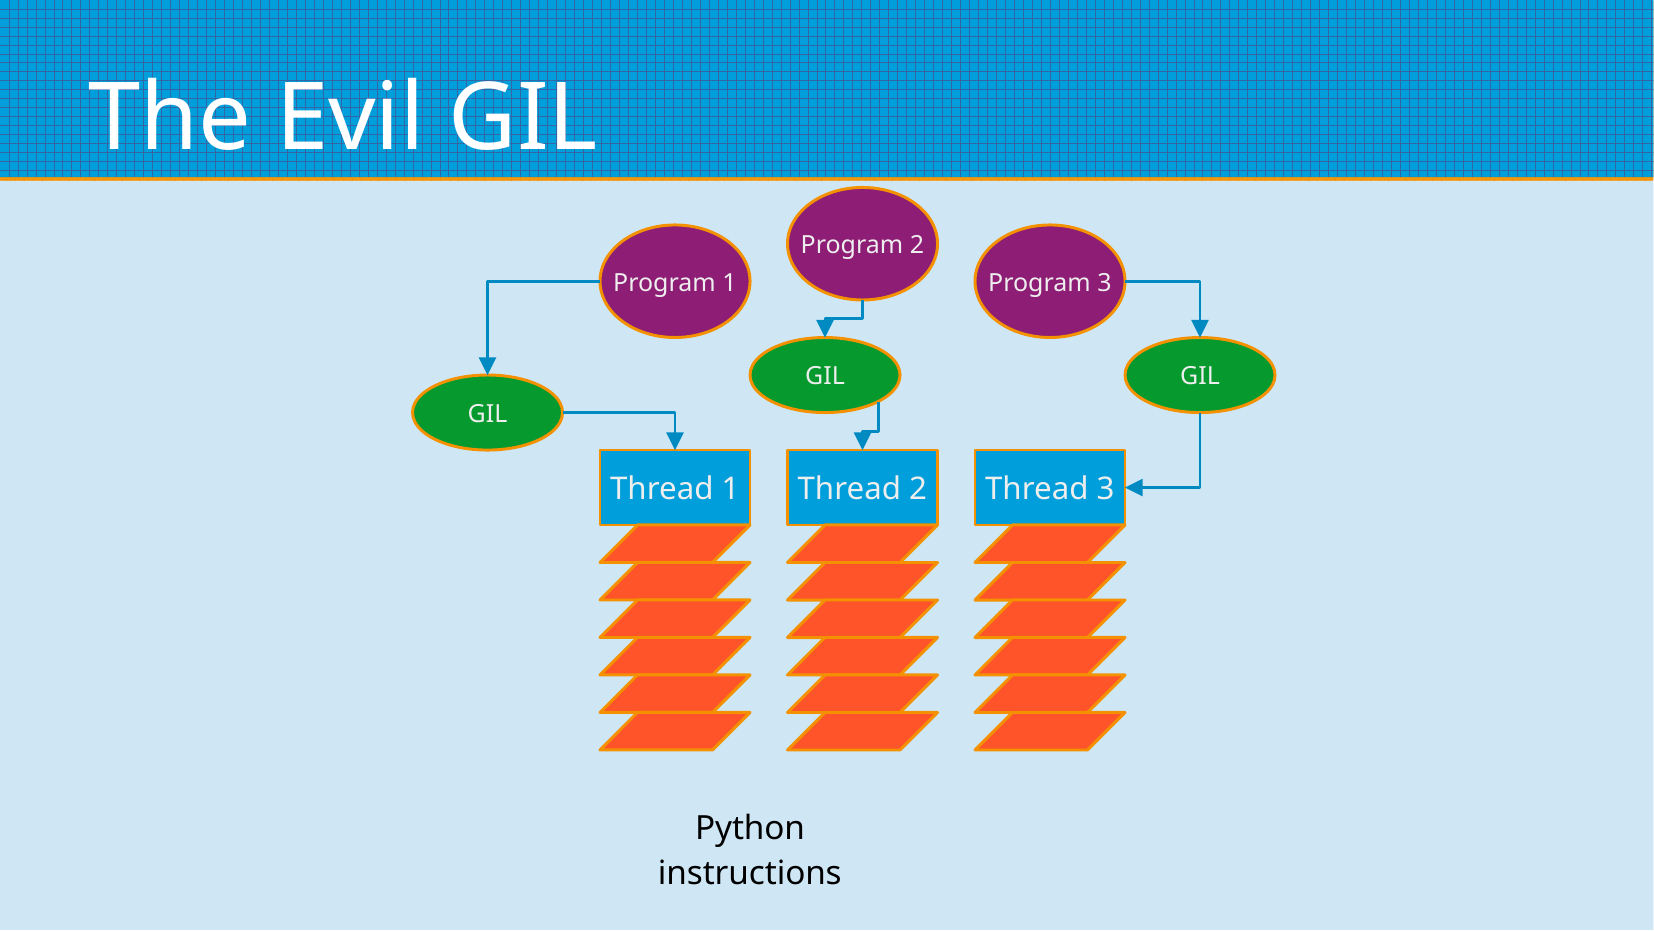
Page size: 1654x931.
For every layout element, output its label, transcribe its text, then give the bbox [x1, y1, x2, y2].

text_box Thread 2 [787, 450, 938, 526]
text_box Program 3 [975, 224, 1126, 338]
text_box GIL [750, 337, 901, 413]
text_box [975, 524, 1126, 751]
text_box Thread 1 [600, 450, 751, 526]
text_box [600, 524, 751, 750]
text_box GIL [412, 375, 563, 451]
text_box [787, 524, 938, 751]
text_box Program 1 [600, 224, 751, 338]
title The Evil GIL [88, 14, 1565, 178]
text_box Thread 3 [975, 450, 1126, 526]
text_box Program 2 [787, 187, 938, 300]
text_box Python instructions [600, 797, 901, 901]
text_box GIL [1125, 337, 1276, 413]
